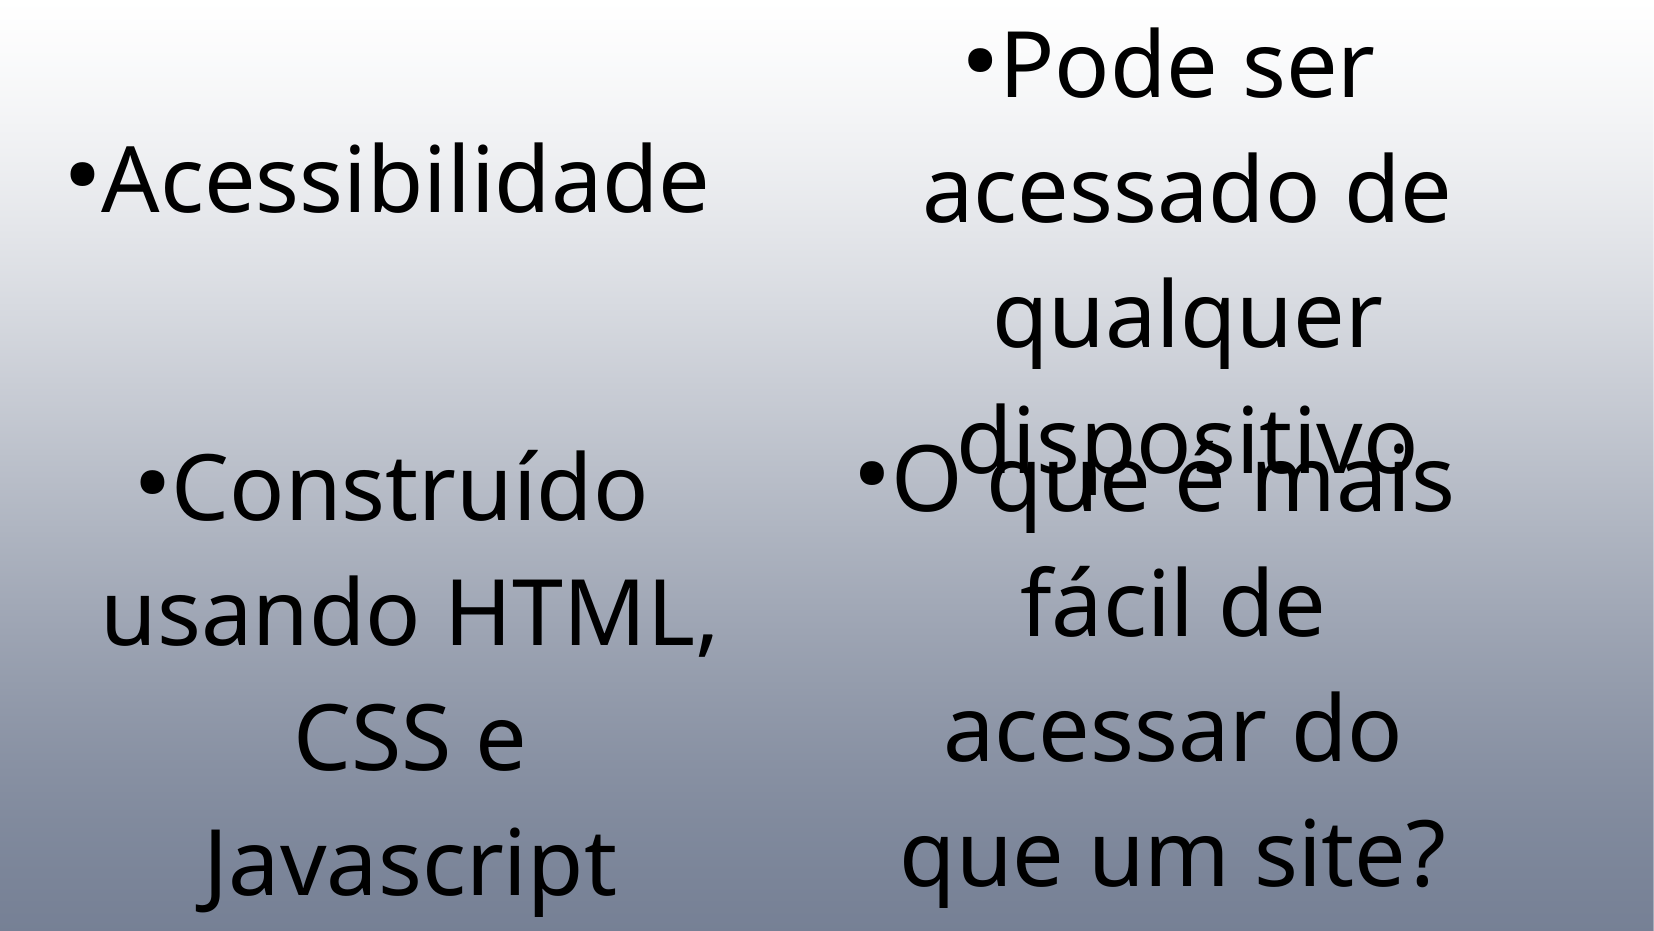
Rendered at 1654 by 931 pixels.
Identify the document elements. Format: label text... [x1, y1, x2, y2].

text_box O que é mais fácil de acessar do que um site? [818, 525, 1493, 801]
picture [0, 0, 1654, 931]
text_box Construído usando HTML, CSS e Javascript [55, 534, 731, 811]
text_box Acessibilidade [51, 109, 727, 245]
text_box Pode ser acessado de qualquer dispositivo [832, 112, 1508, 388]
